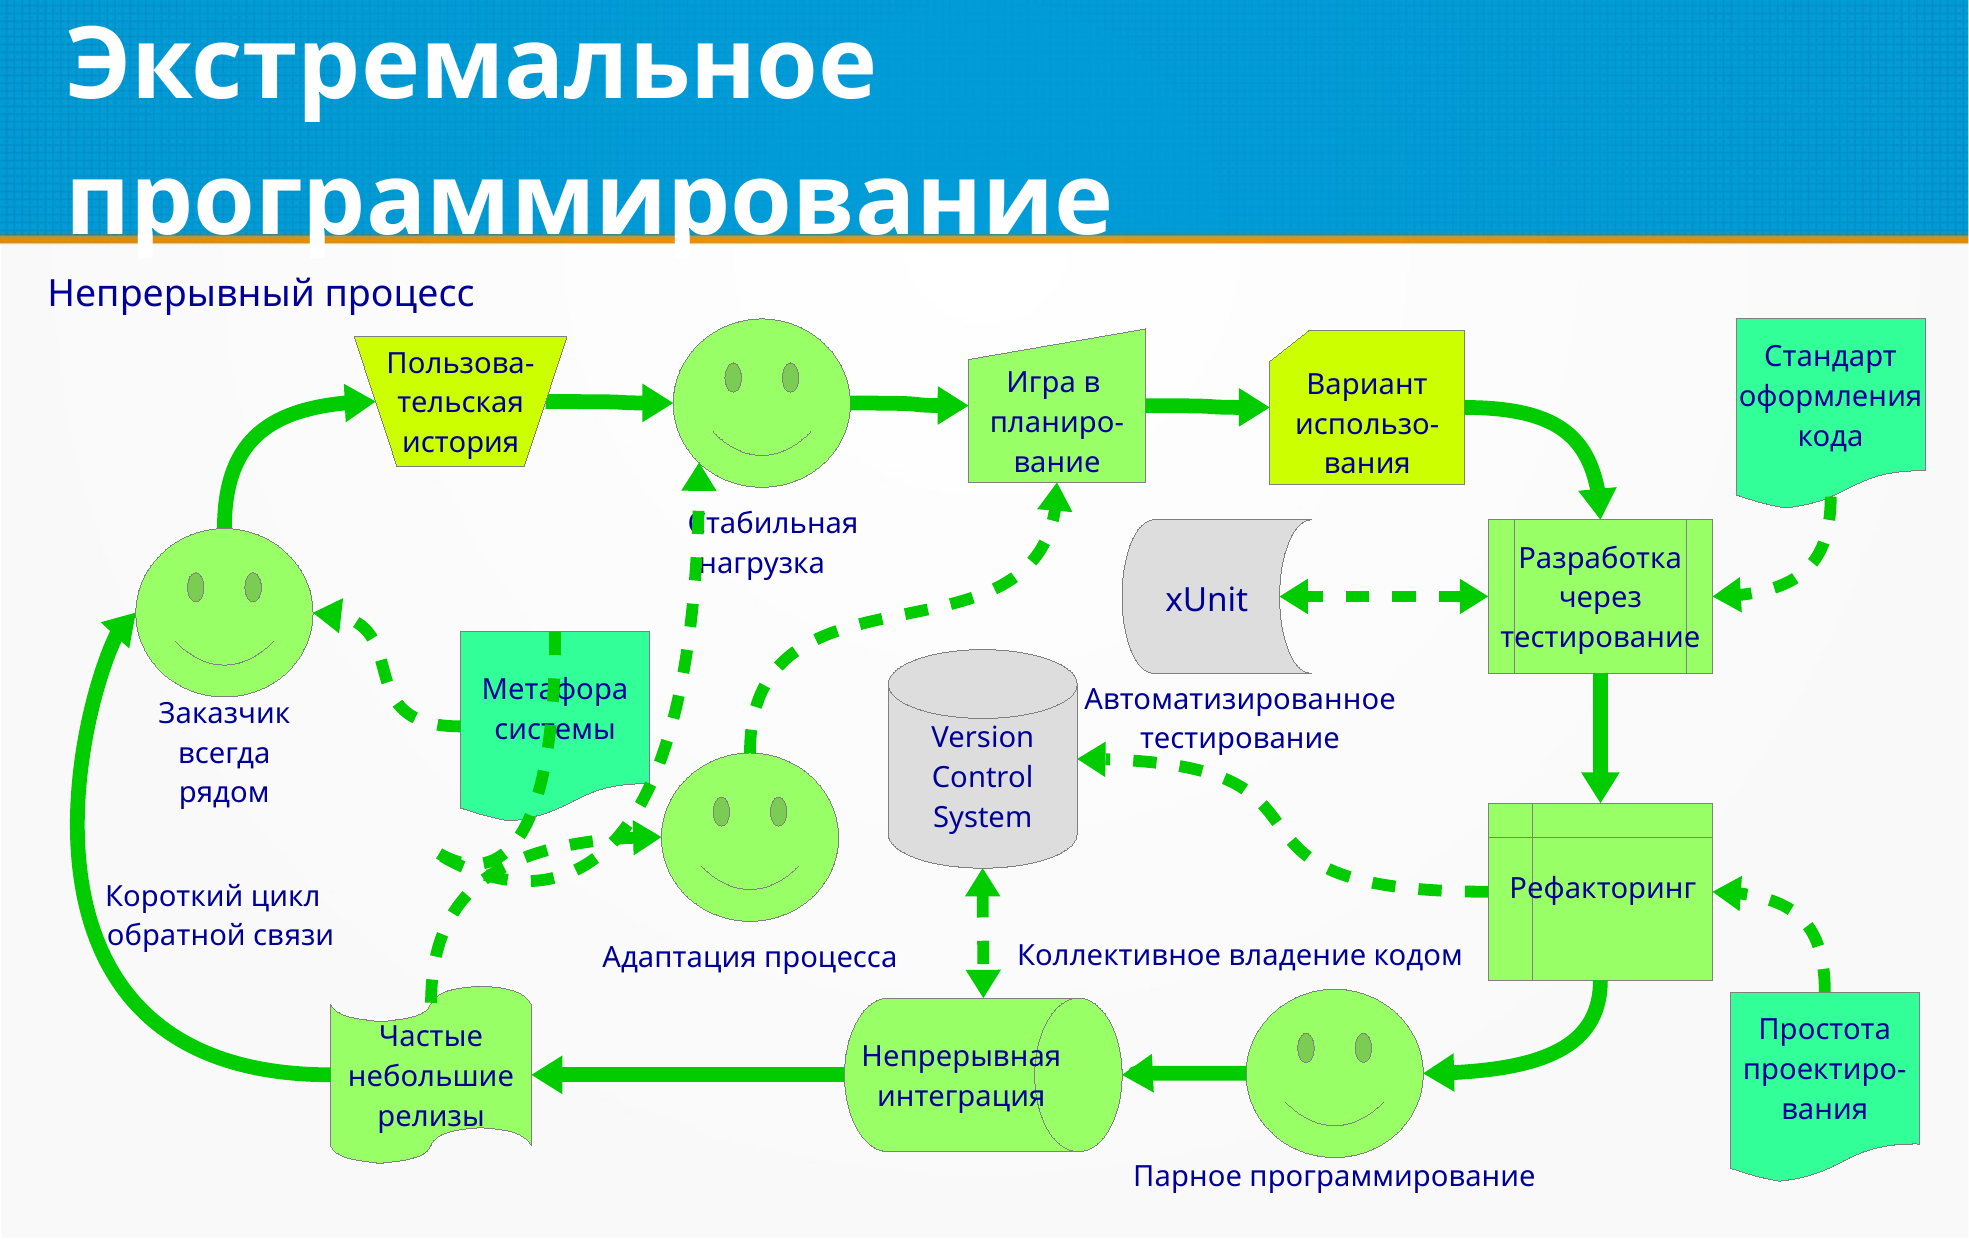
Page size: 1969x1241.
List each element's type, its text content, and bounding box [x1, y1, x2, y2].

text_box Вариант использо- вания [1269, 330, 1465, 485]
picture [85, 403, 1599, 1073]
text_box Заказчик всегда рядом [135, 528, 314, 697]
text_box Version Control System [888, 649, 1078, 869]
text_box Непрерывная интеграция [844, 998, 1123, 1152]
picture [153, 232, 310, 236]
text_box Парное программирование [1246, 989, 1424, 1158]
text_box Адаптация процесса [661, 753, 839, 922]
text_box Игра в планиро- вание [968, 328, 1146, 483]
picture [0, 232, 1969, 1241]
text_box Метафора системы [460, 631, 650, 821]
text_box Автоматизированное тестирование [1057, 672, 1424, 763]
text_box Частые небольшие релизы [330, 986, 532, 1164]
picture [984, 980, 1592, 1073]
text_box Простота проектиро- вания [1730, 992, 1920, 1182]
text_box xUnit [1122, 519, 1312, 672]
text_box Непрерывный процесс [41, 236, 497, 348]
text_box Коллективное владение кодом [986, 921, 1495, 987]
text_box Пользова- тельская история [358, 336, 567, 467]
text_box Стабильная нагрузка [673, 318, 851, 488]
text_box Экстремальное программирование [59, 55, 1902, 200]
text_box Разработка через тестирование [1488, 519, 1713, 674]
text_box Стандарт оформления кода [1736, 318, 1926, 508]
text_box Рефакторинг [1488, 803, 1713, 981]
